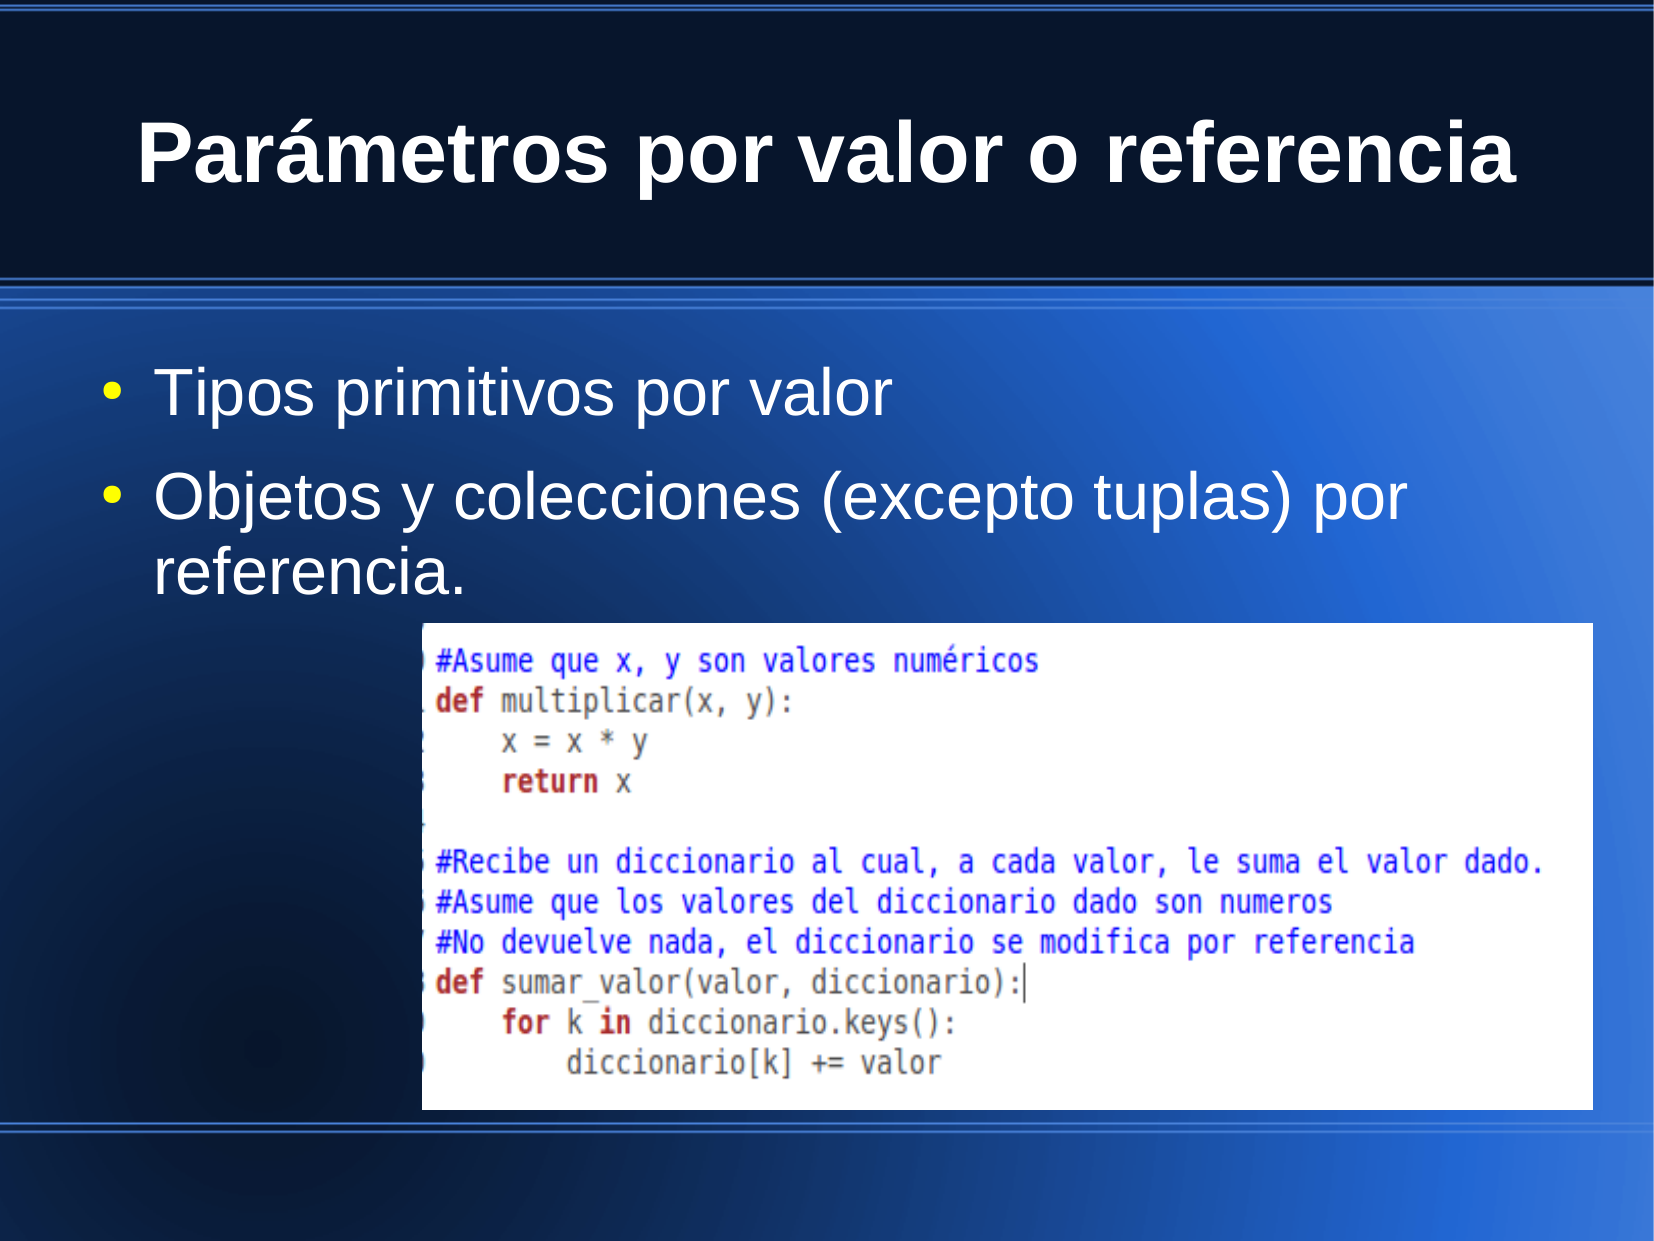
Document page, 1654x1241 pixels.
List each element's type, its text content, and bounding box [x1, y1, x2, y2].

picture [0, 0, 1654, 1241]
title Parámetros por valor o referencia [82, 49, 1571, 257]
list Tipos primitivos por valor Objetos y colecciones (excepto tuplas) por referencia. [82, 355, 1571, 1075]
